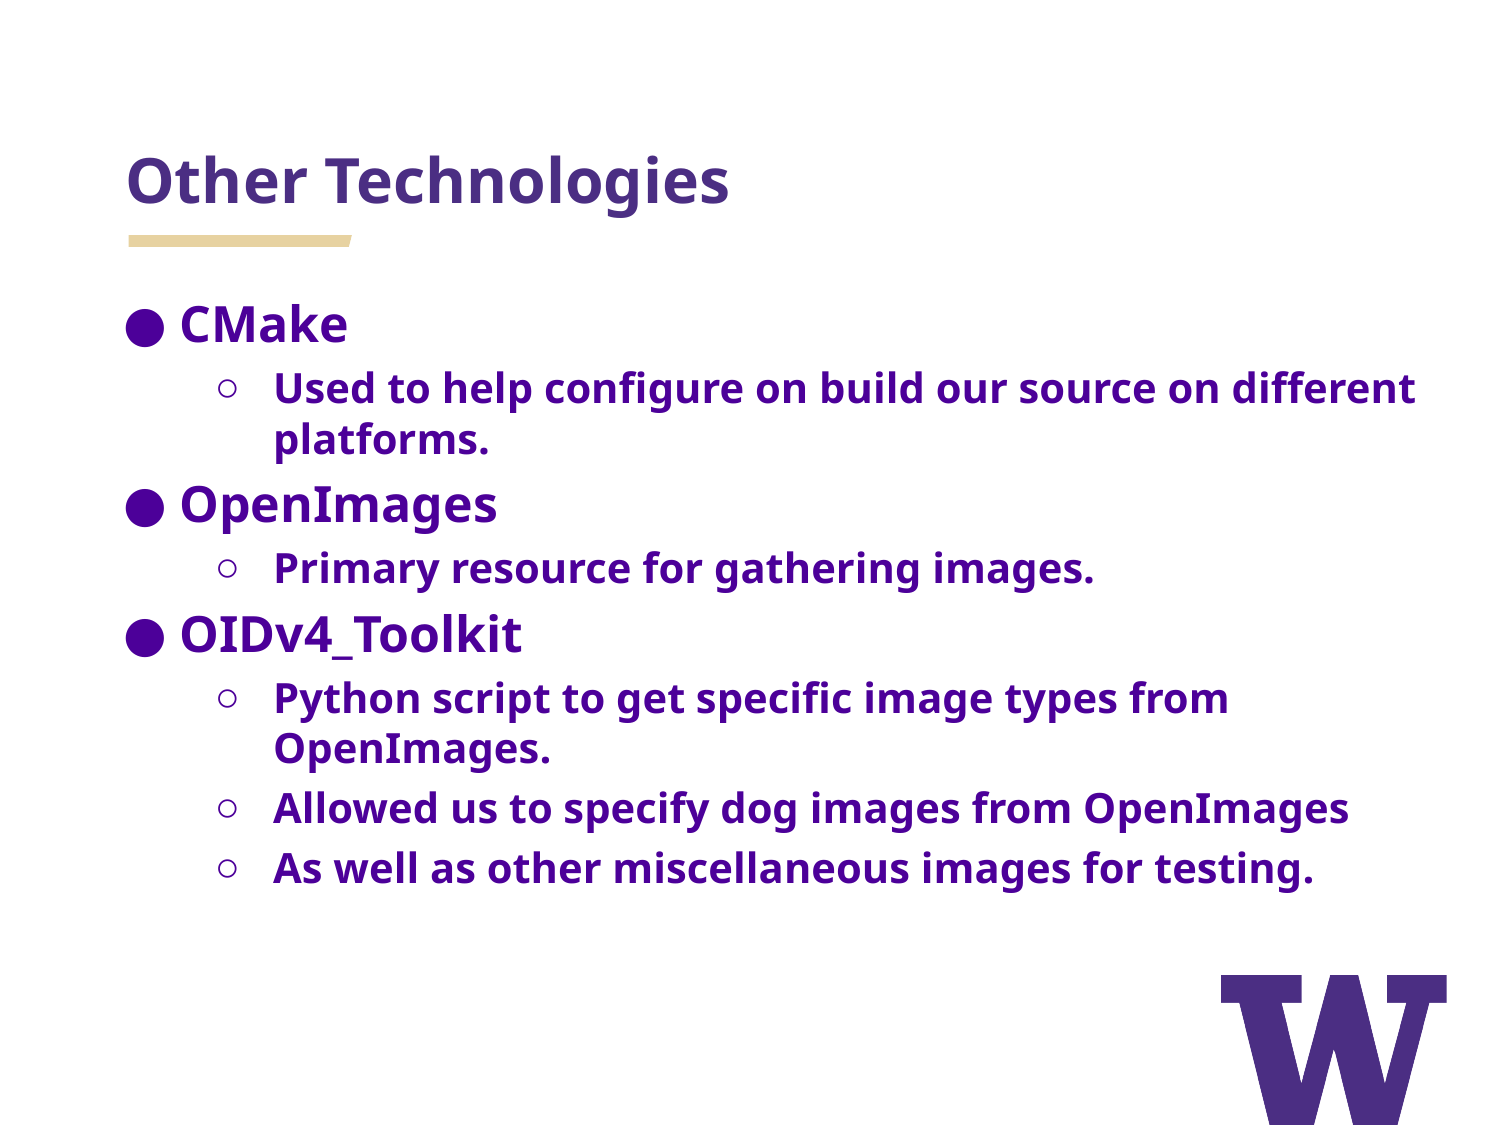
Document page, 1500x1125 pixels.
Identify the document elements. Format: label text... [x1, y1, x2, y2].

list CMake Used to help configure on build our source on different platforms. OpenImages Primary resource for gathering images. OIDv4_Toolkit Python script to get specific image types from OpenImages. Allowed us to specify dog images from OpenImages As well as other miscellaneous images for testing. [108, 284, 1453, 944]
title Other Technologies [110, 60, 1453, 224]
picture [1221, 975, 1447, 1125]
picture [128, 235, 352, 247]
